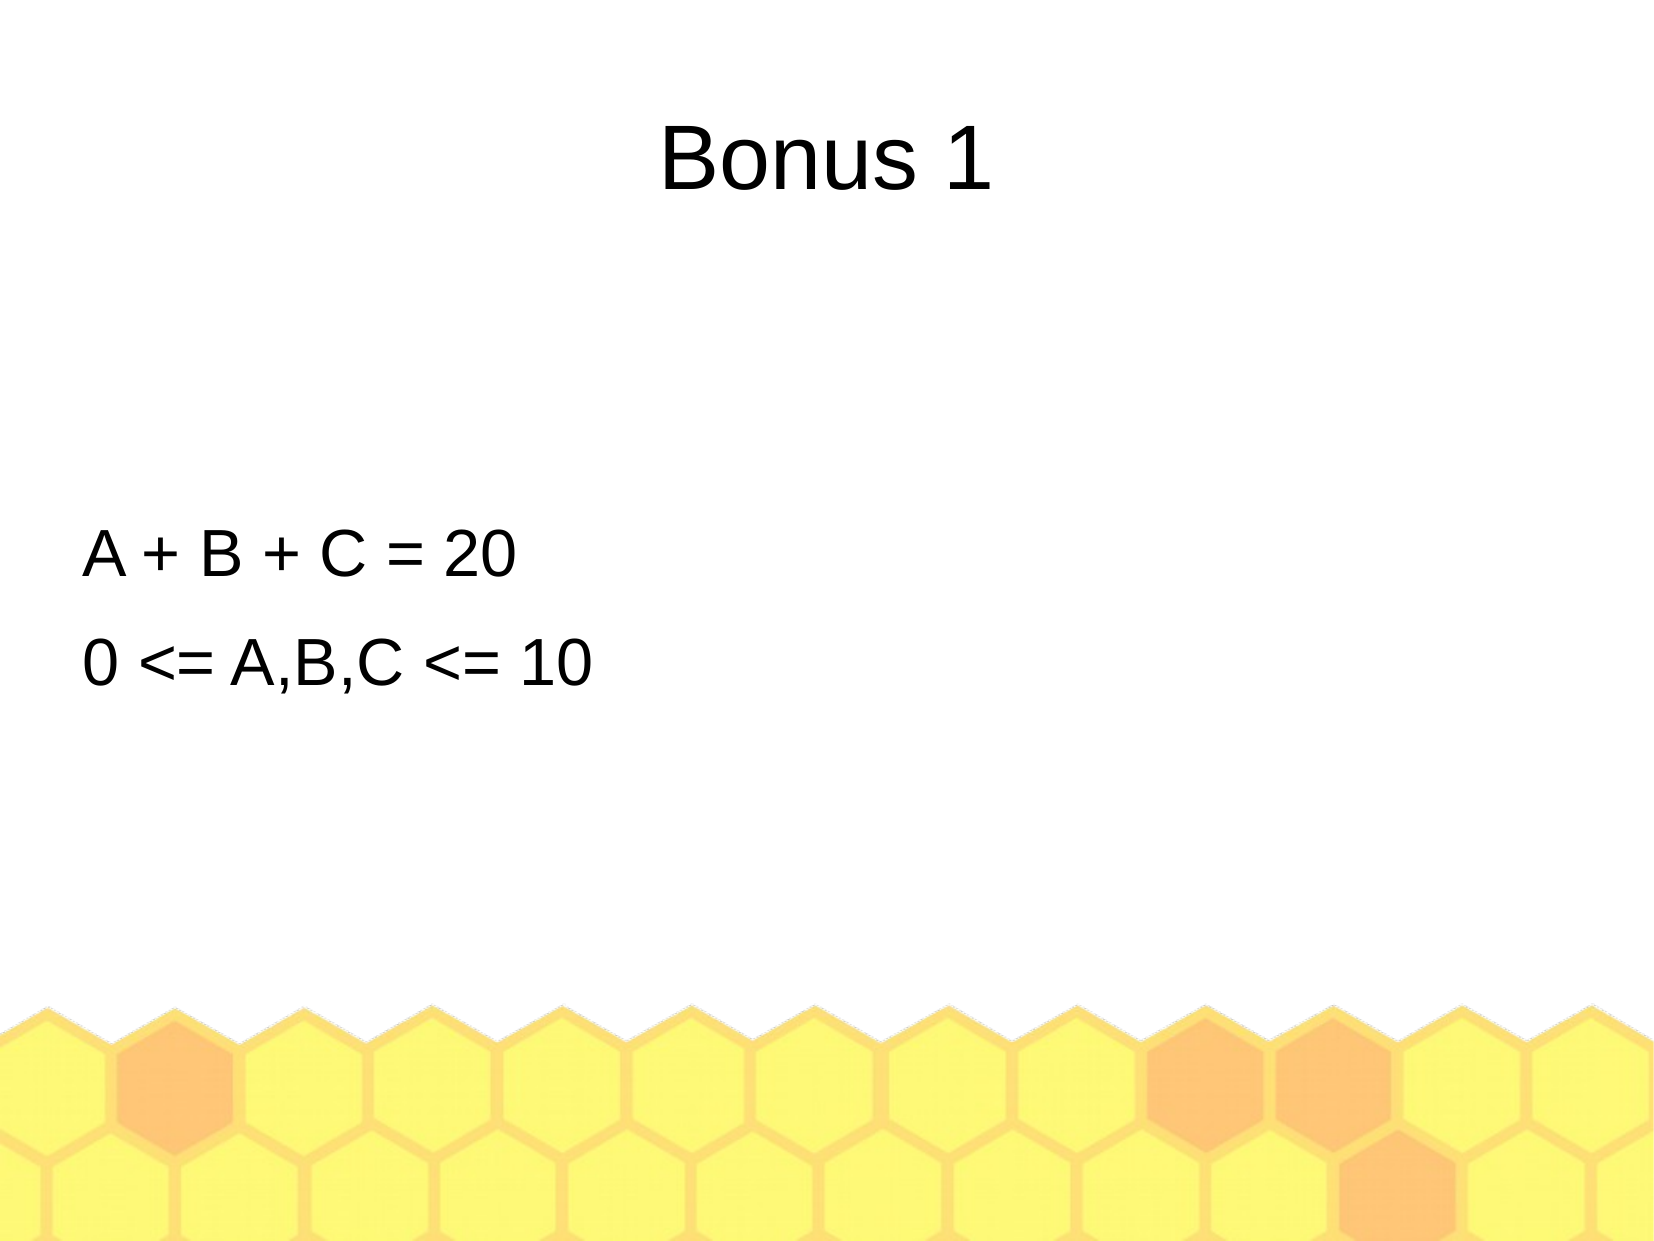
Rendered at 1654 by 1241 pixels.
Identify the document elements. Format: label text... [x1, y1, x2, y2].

list A + B + C = 20 0 <= A,B,C <= 10 [82, 290, 1571, 1010]
title Bonus 1 [82, 49, 1571, 257]
